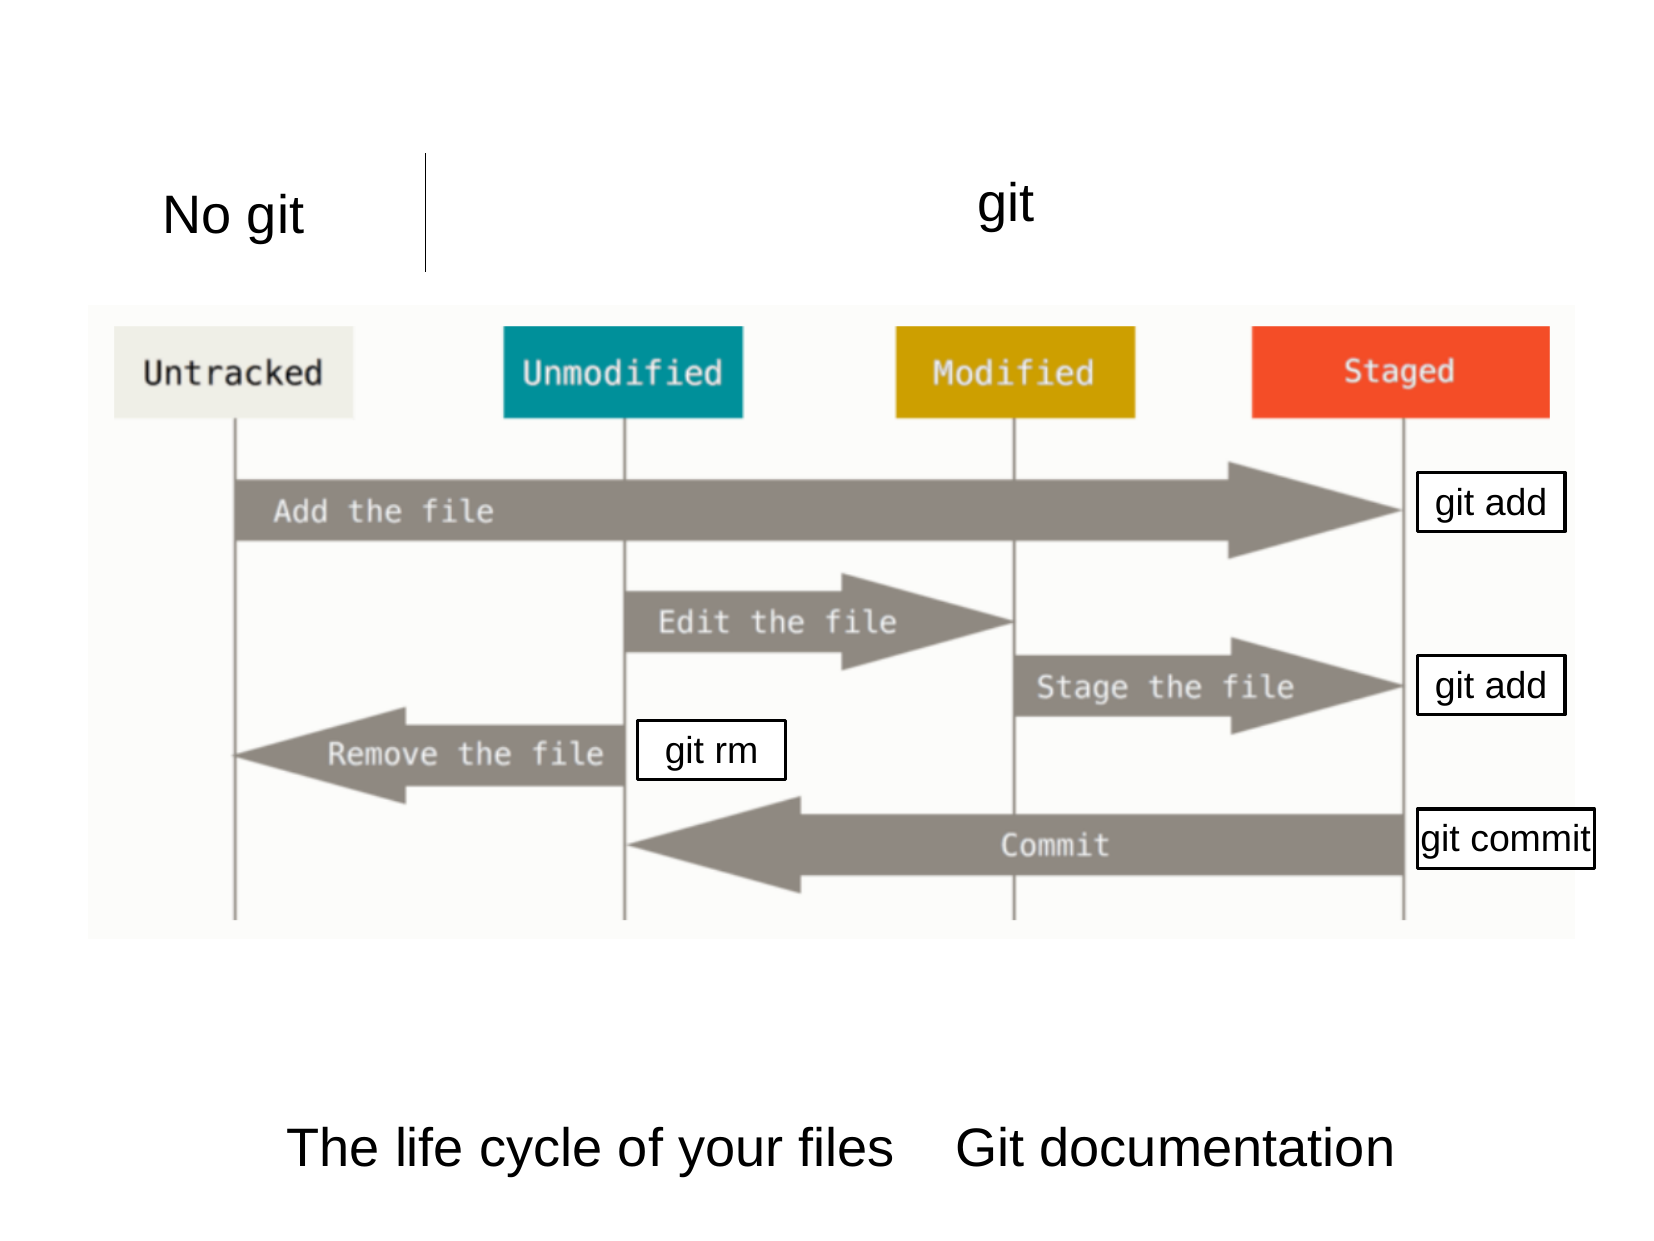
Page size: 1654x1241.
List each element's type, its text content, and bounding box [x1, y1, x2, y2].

text_box git commit [1417, 809, 1595, 869]
text_box The life cycle of your files Git documentation [271, 1110, 1571, 1186]
text_box git [962, 165, 1436, 241]
text_box git add [1417, 472, 1565, 532]
text_box git rm [637, 720, 786, 780]
picture [88, 305, 1575, 939]
text_box git add [1417, 655, 1565, 715]
text_box No git [147, 177, 621, 253]
